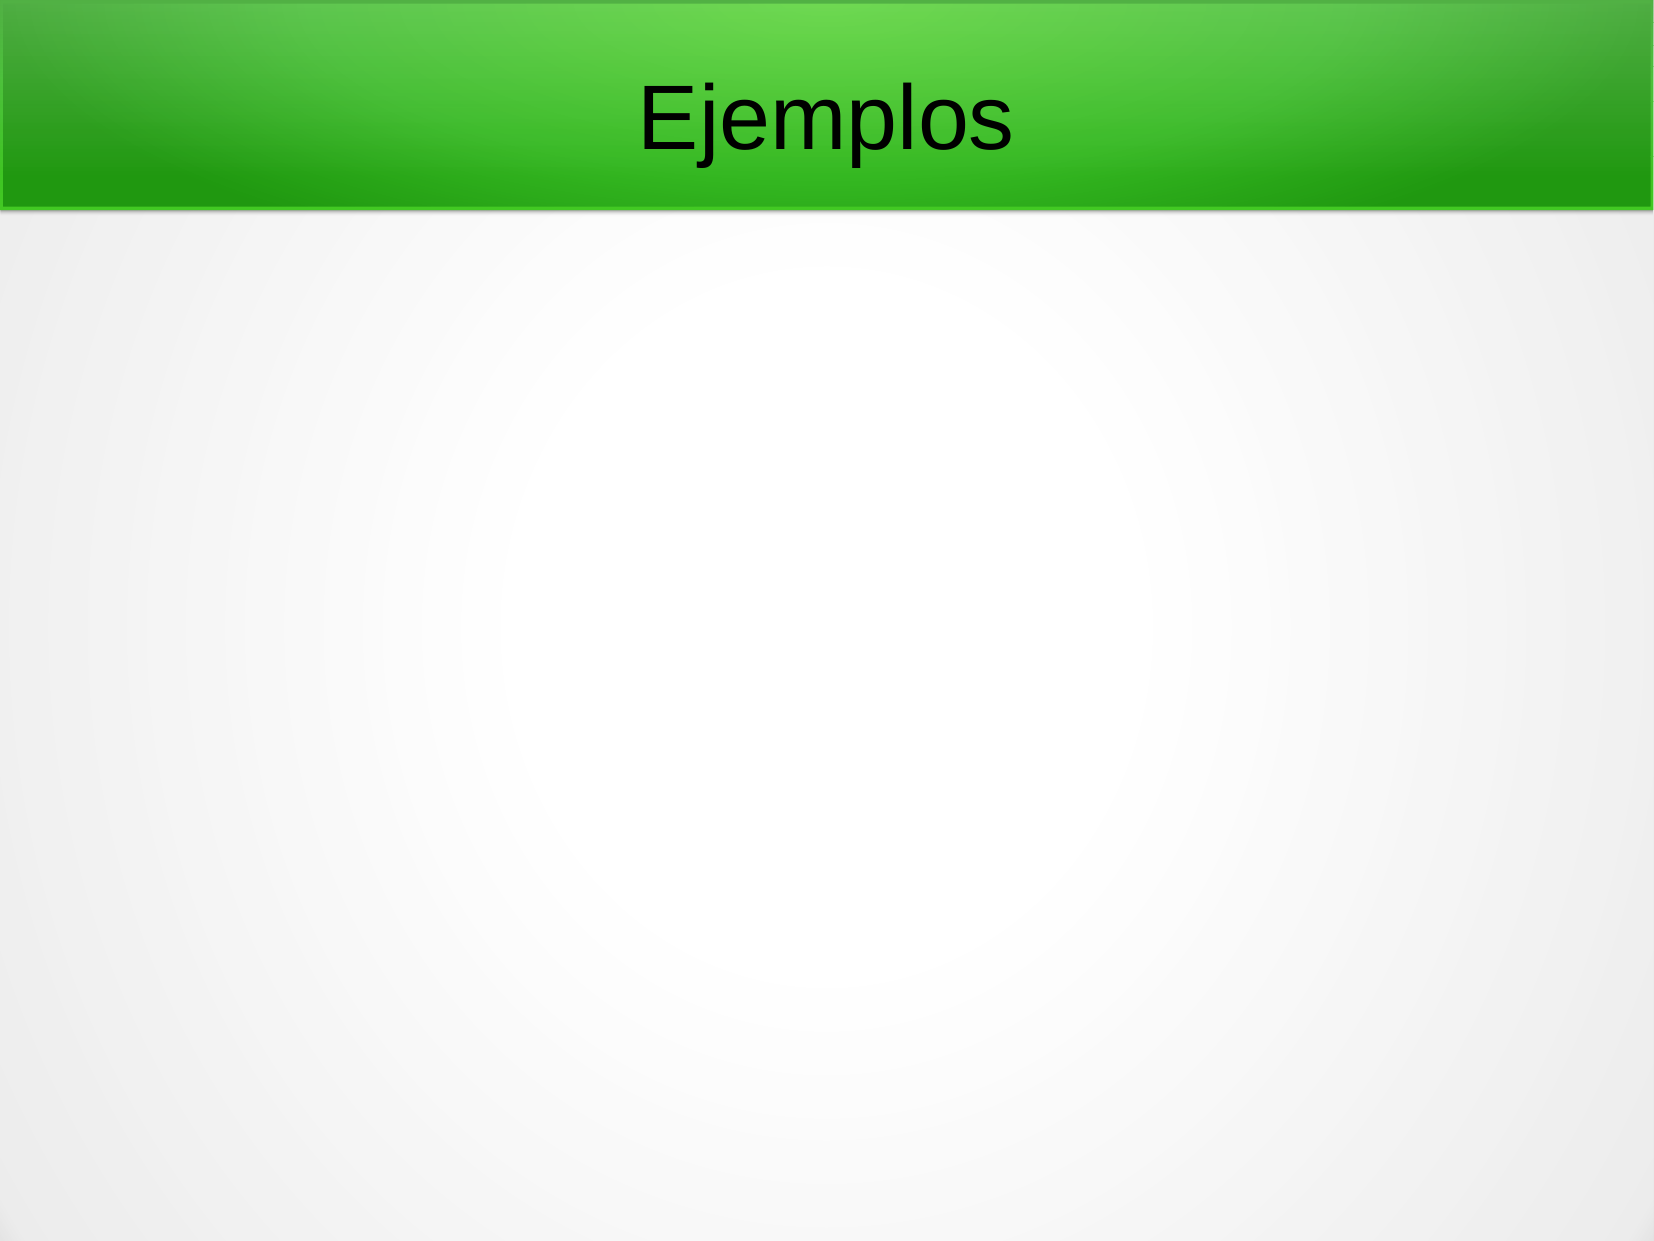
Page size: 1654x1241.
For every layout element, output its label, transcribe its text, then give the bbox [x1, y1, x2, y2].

title Ejemplos [82, 47, 1571, 189]
